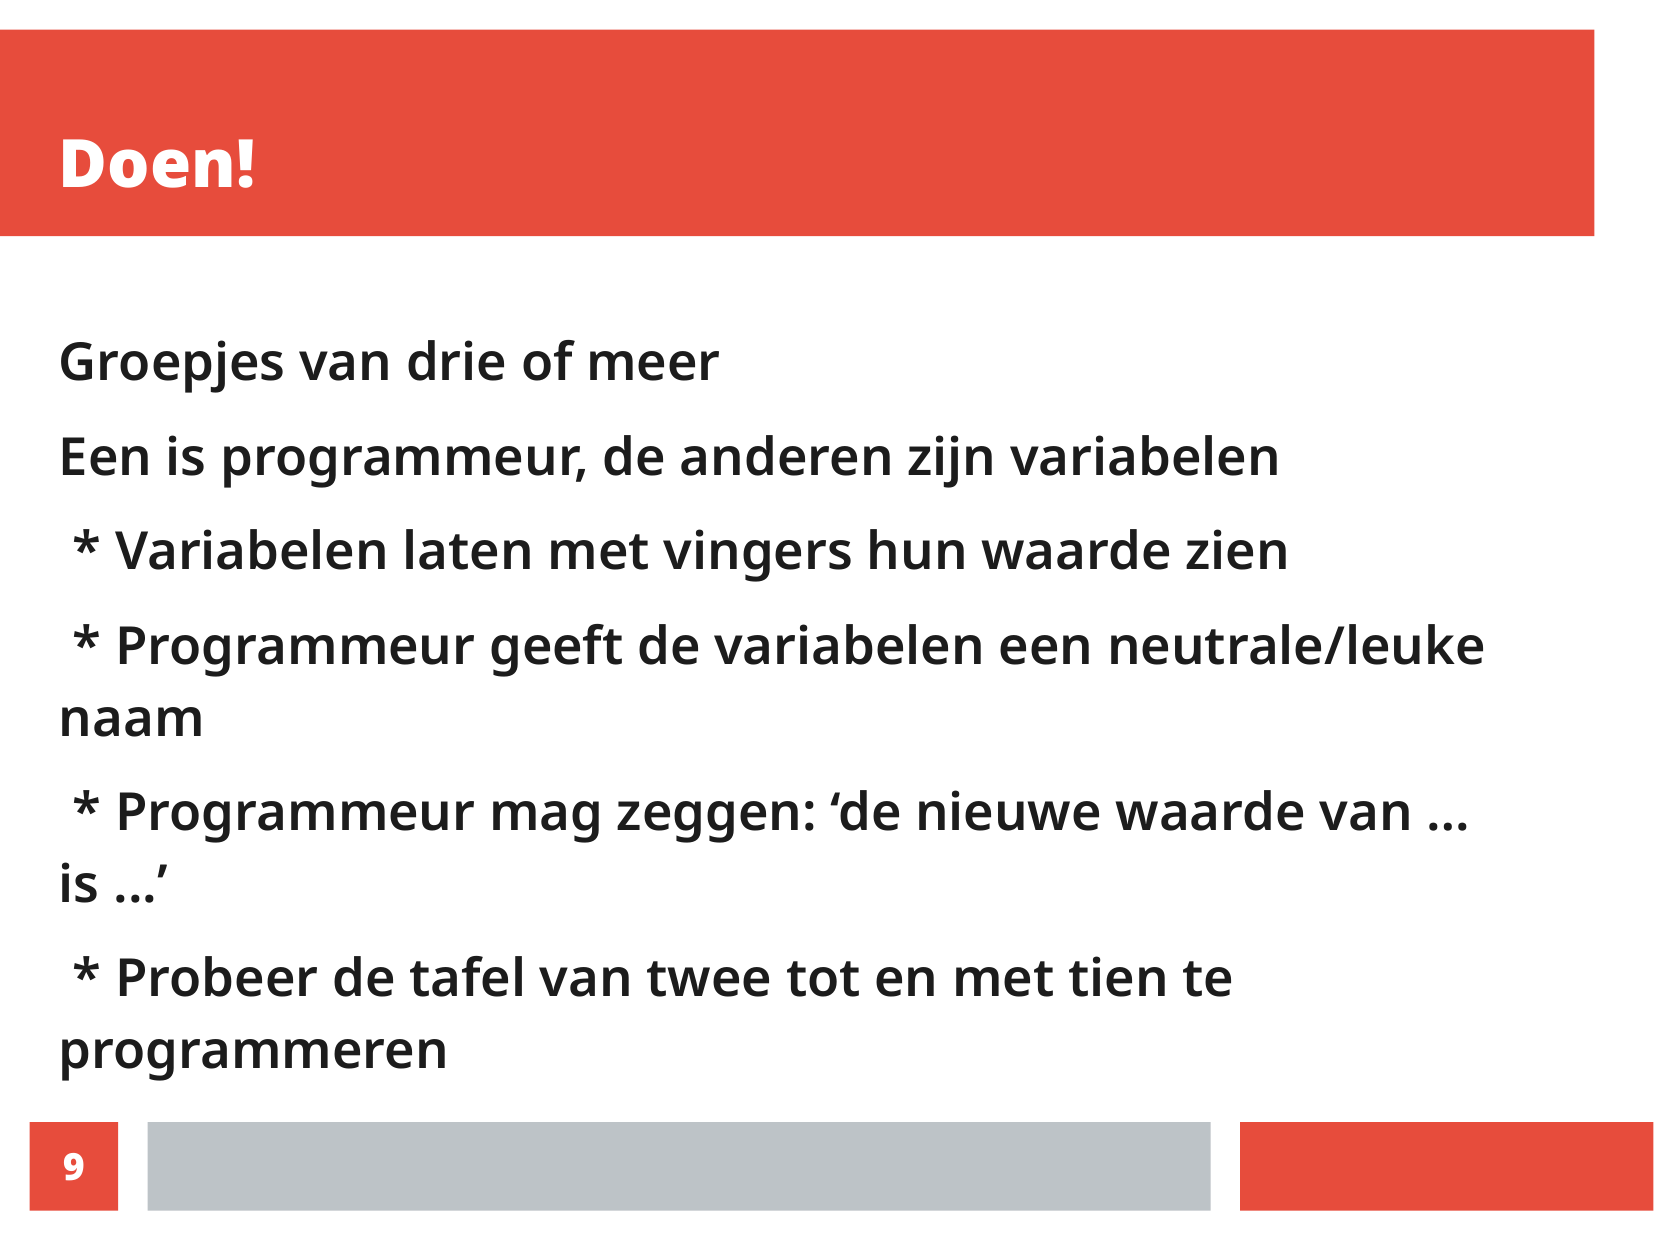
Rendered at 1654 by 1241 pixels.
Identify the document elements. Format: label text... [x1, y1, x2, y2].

title Doen! [59, 59, 1595, 207]
list Groepjes van drie of meer Een is programmeur, de anderen zijn variabelen * Variabelen laten met vingers hun waarde zien * Programmeur geeft de variabelen een neutrale/leuke naam * Programmeur mag zeggen: ‘de nieuwe waarde van … is ...’ * Probeer de tafel van twee tot en met tien te programmeren [59, 324, 1565, 1093]
